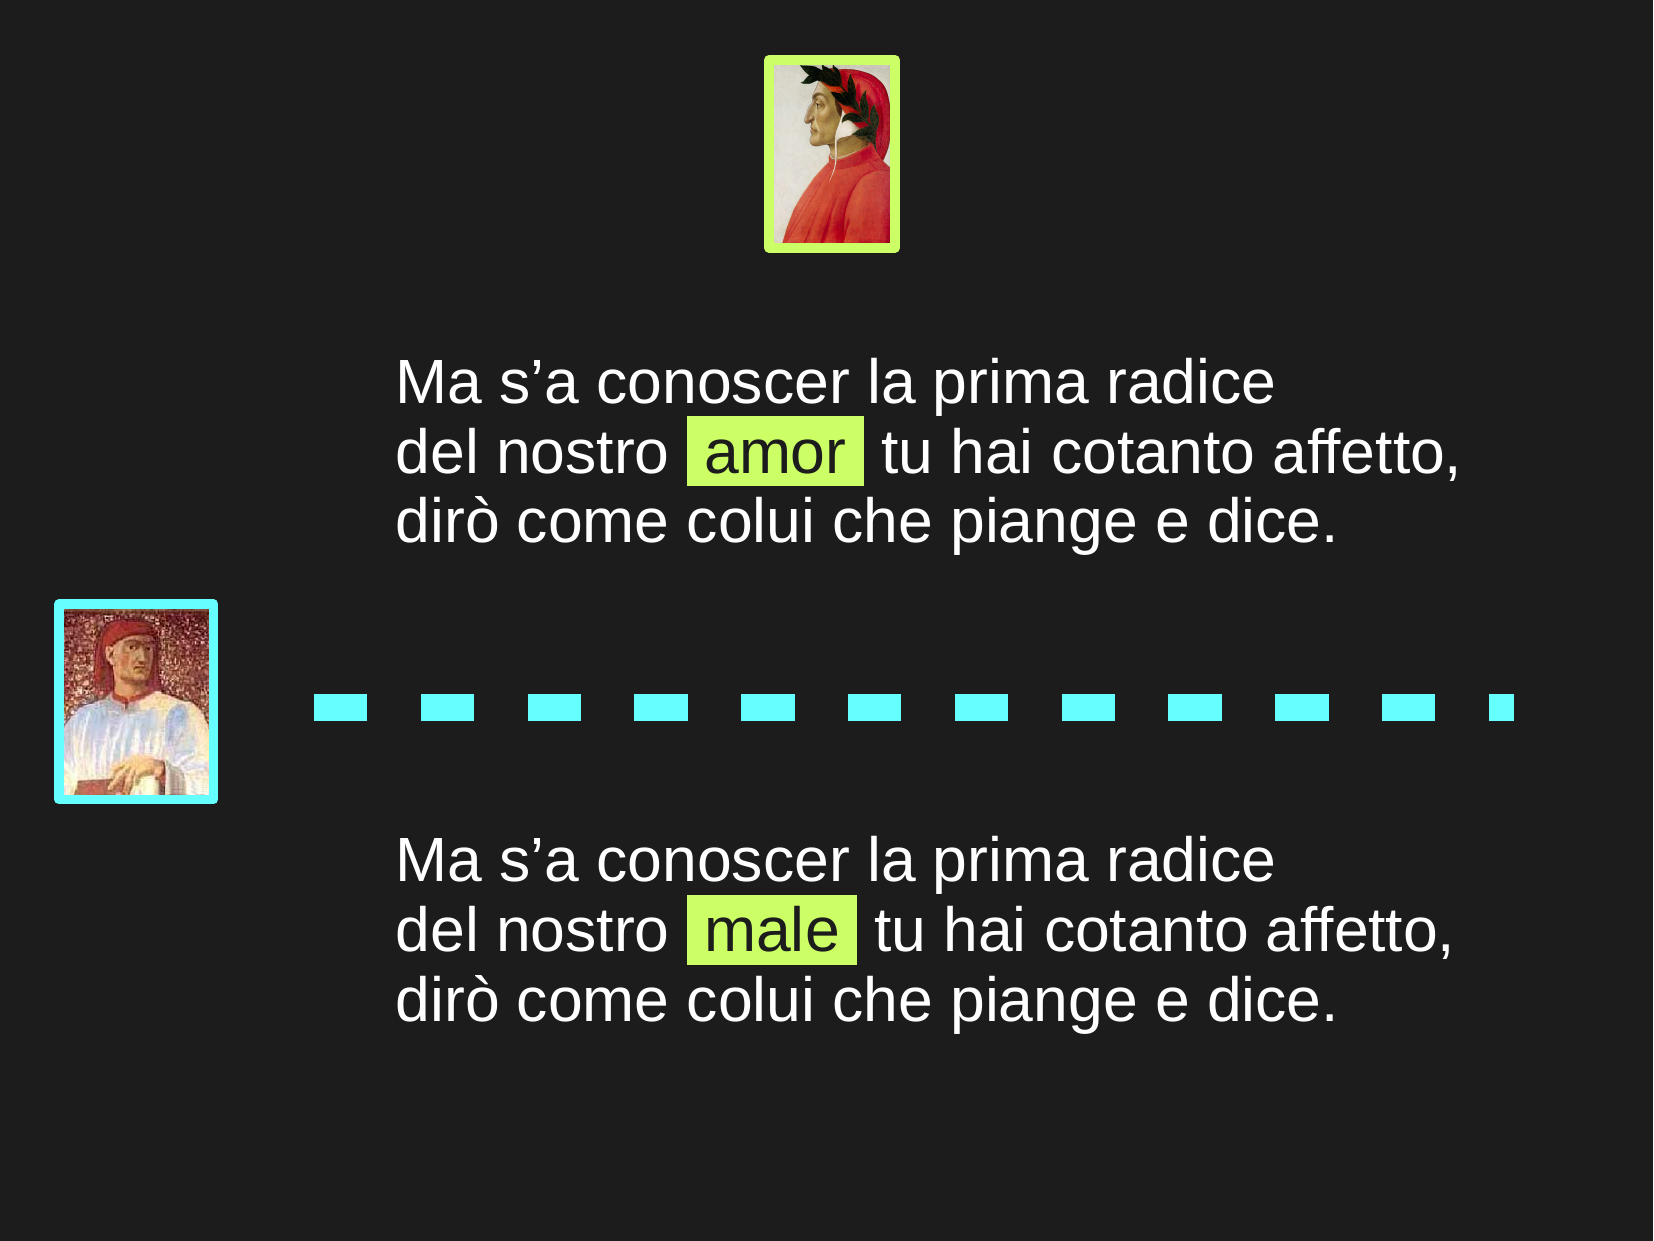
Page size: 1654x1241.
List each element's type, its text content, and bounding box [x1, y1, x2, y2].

text_box Ma s’a conoscer la prima radice del nostro male tu hai cotanto affetto, dirò come colui che piange e dice. [380, 817, 1491, 1044]
text_box Ma s’a conoscer la prima radice del nostro amor tu hai cotanto affetto, dirò come colui che piange e dice. [380, 339, 1491, 565]
picture [63, 608, 209, 795]
picture [773, 64, 891, 244]
